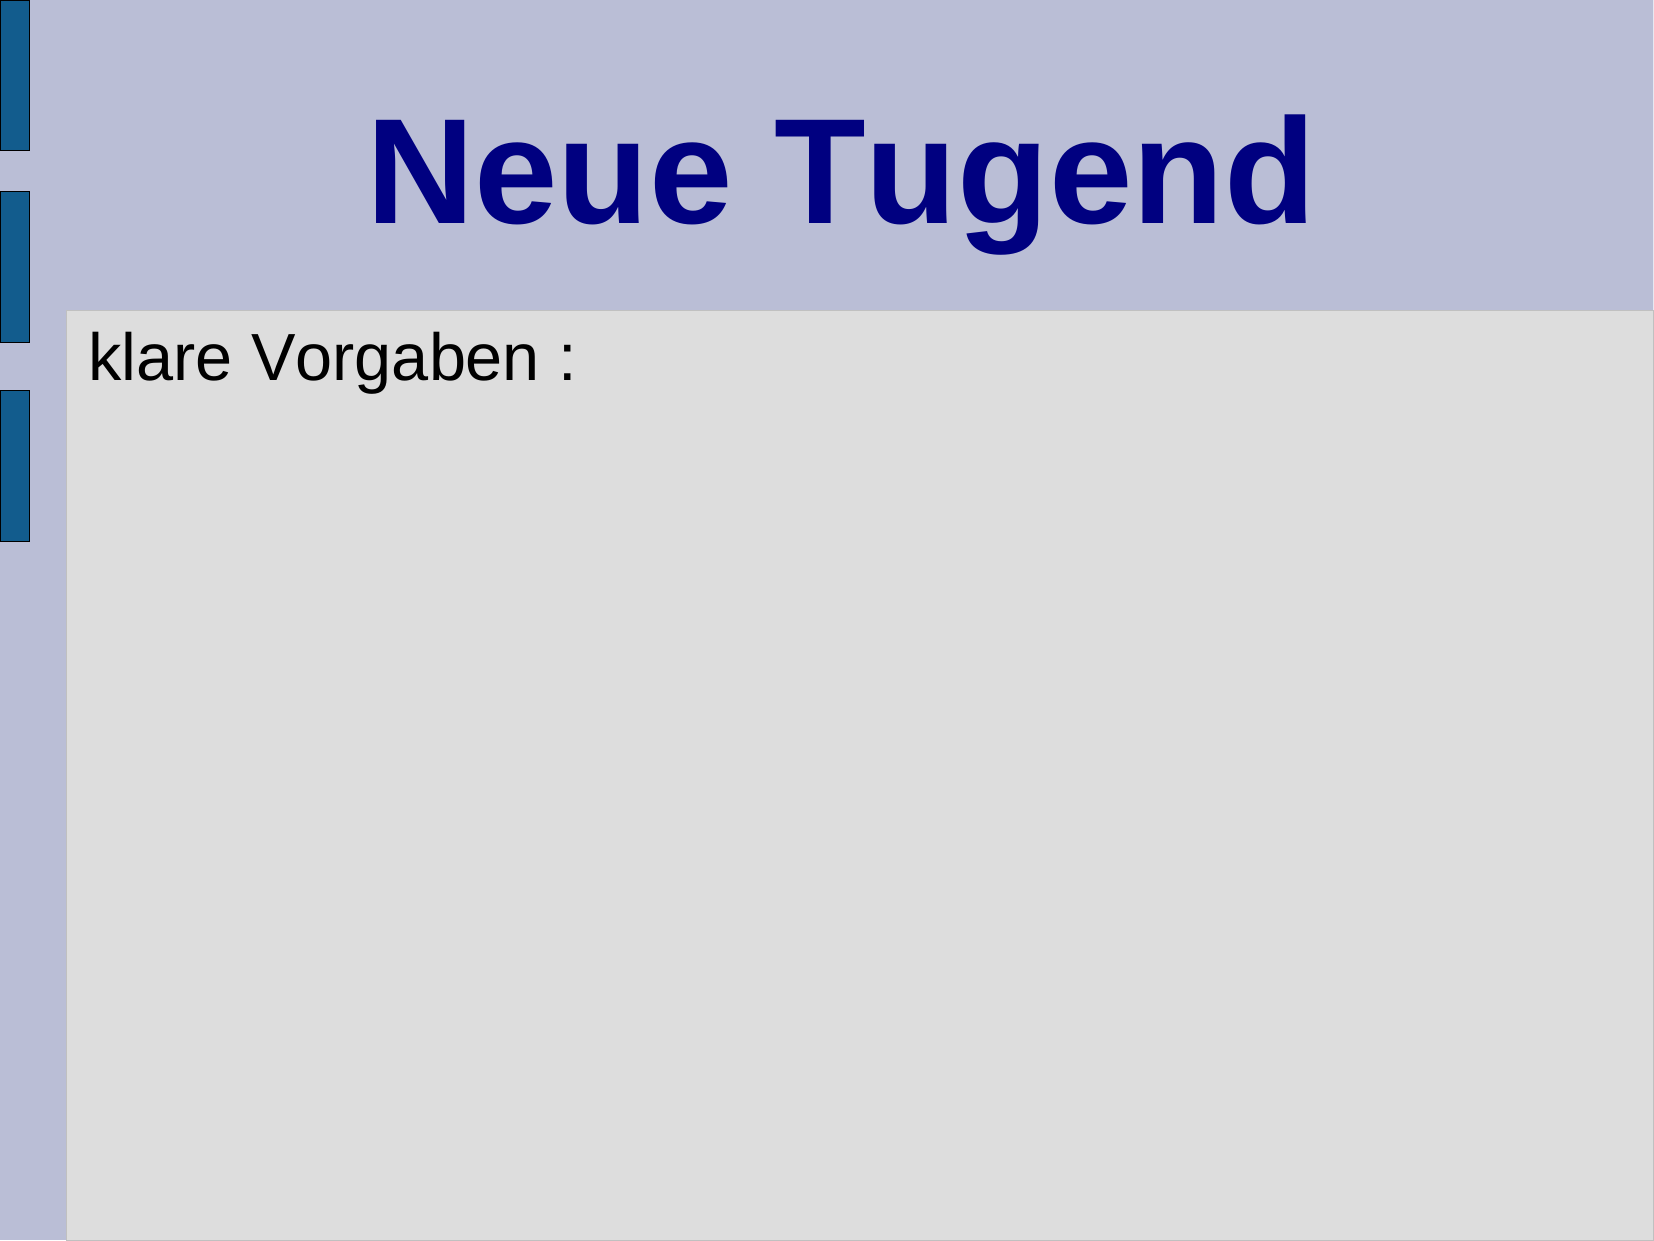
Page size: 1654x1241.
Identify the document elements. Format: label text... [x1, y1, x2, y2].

list klare Vorgaben : [88, 319, 1501, 1029]
title Neue Tugend [118, 68, 1566, 276]
